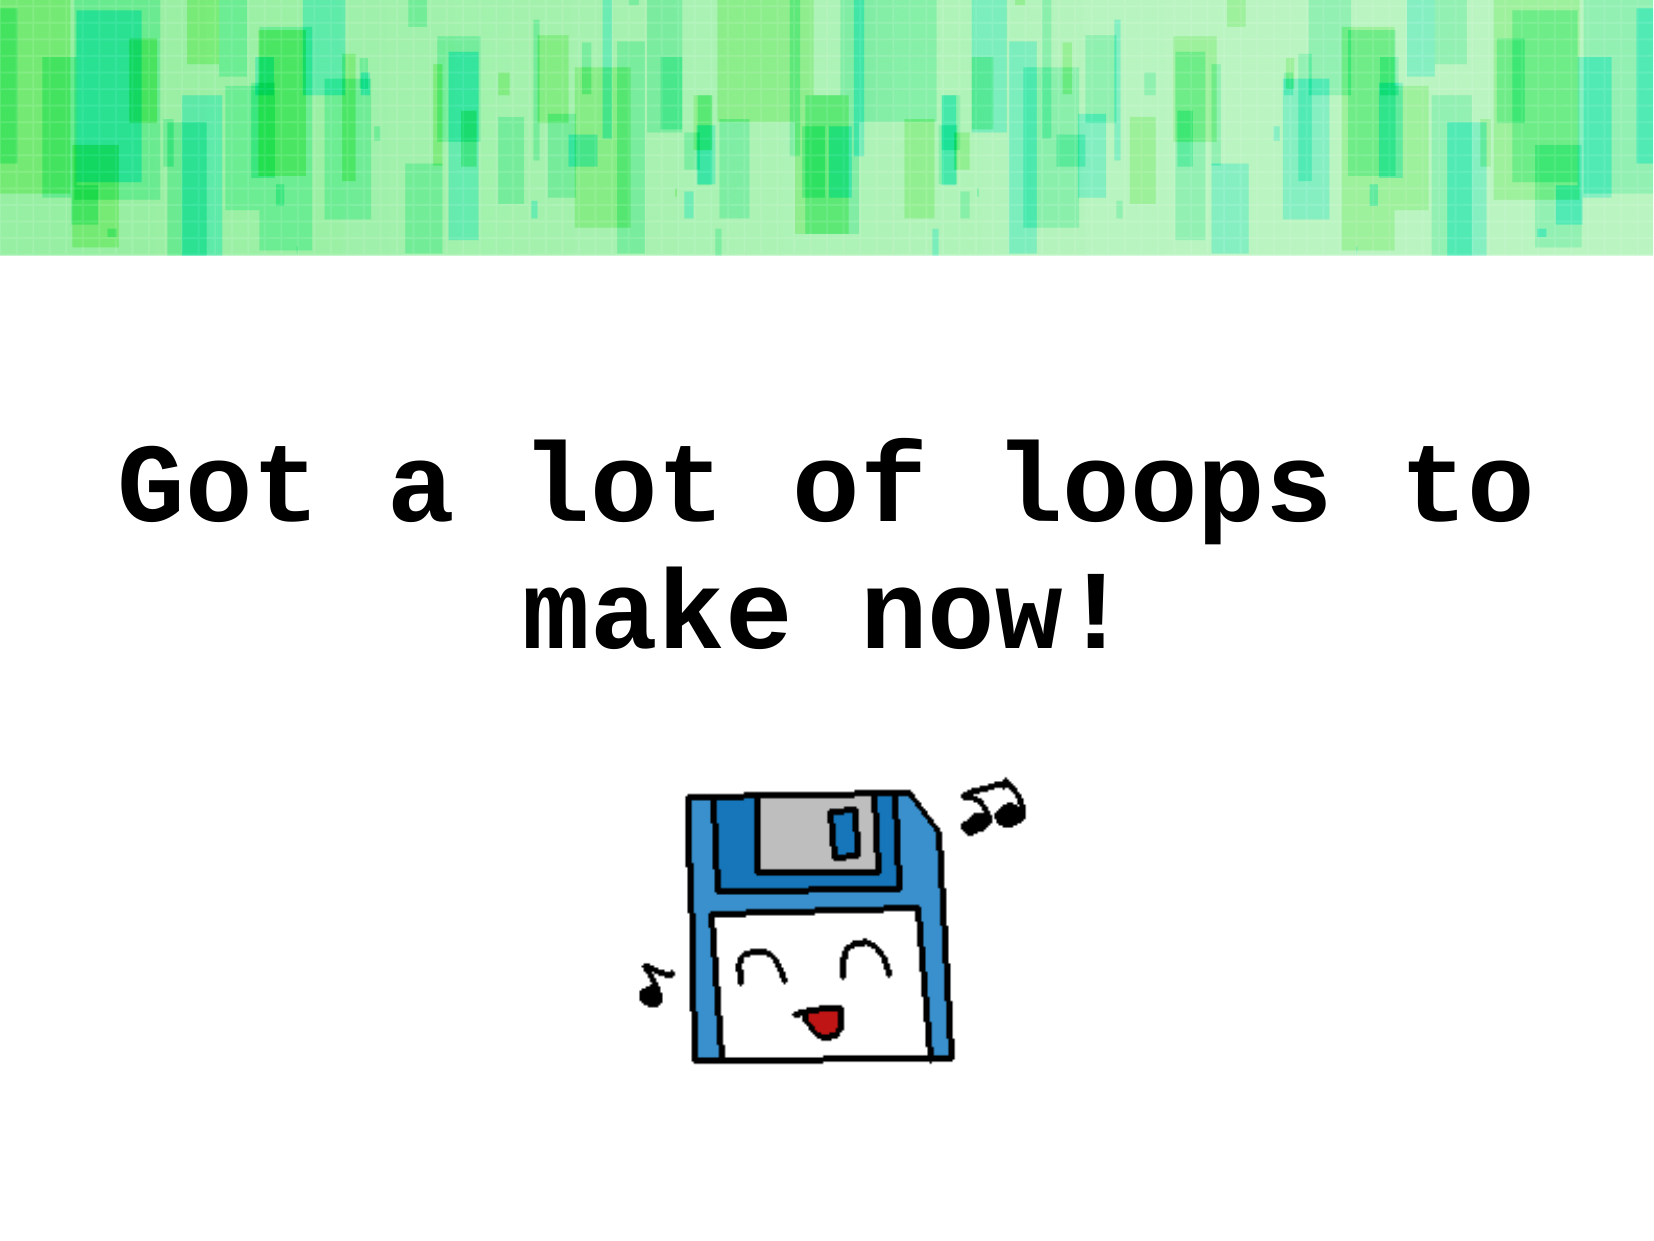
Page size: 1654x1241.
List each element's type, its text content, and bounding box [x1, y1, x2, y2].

subtitle Got a lot of loops to make now! [82, 285, 1571, 826]
picture [0, 0, 1654, 1241]
